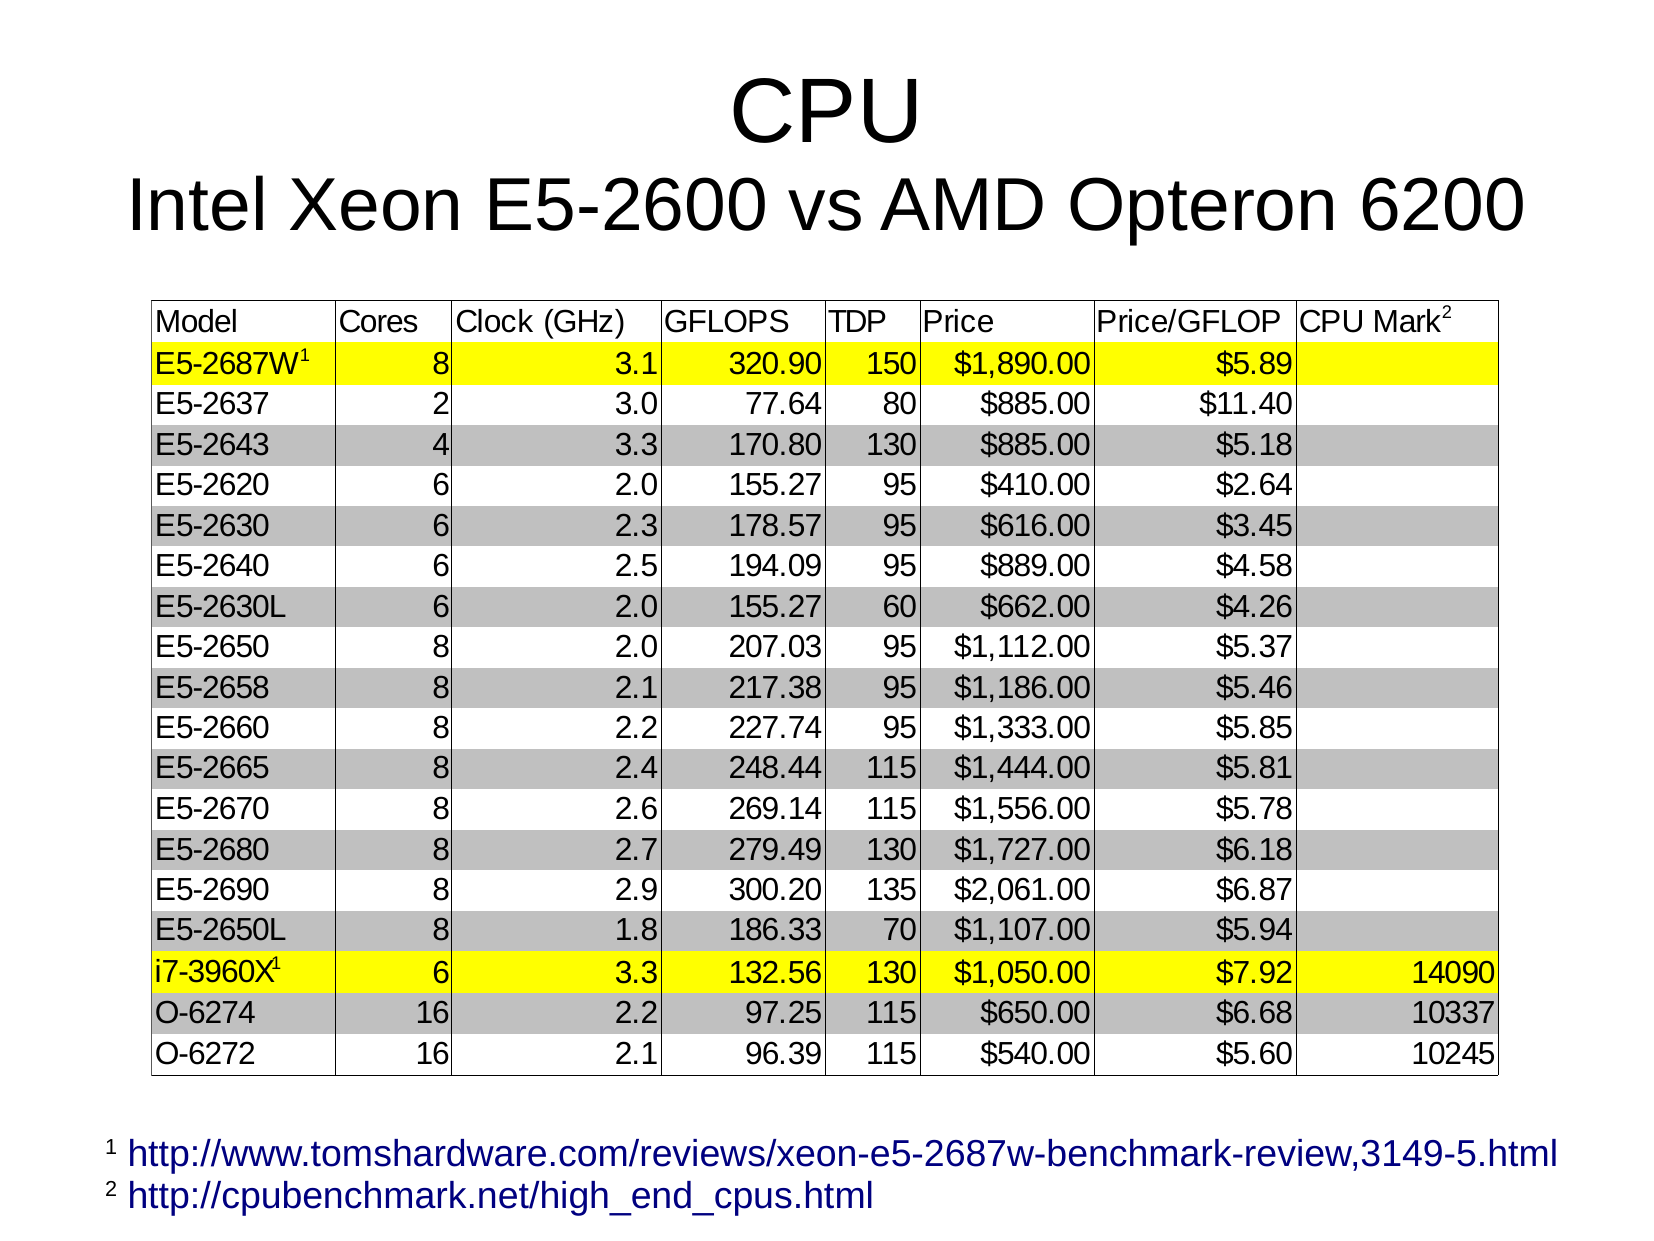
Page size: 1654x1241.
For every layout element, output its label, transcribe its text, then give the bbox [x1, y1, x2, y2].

title CPU Intel Xeon E5-2600 vs AMD Opteron 6200 [82, 49, 1571, 257]
text_box 1 http://www.tomshardware.com/reviews/xeon-e5-2687w-benchmark-review,3149-5.html 2 http://cpubenchmark.net/high_end_cpus.html [90, 1125, 1568, 1228]
chart [151, 300, 1502, 1079]
